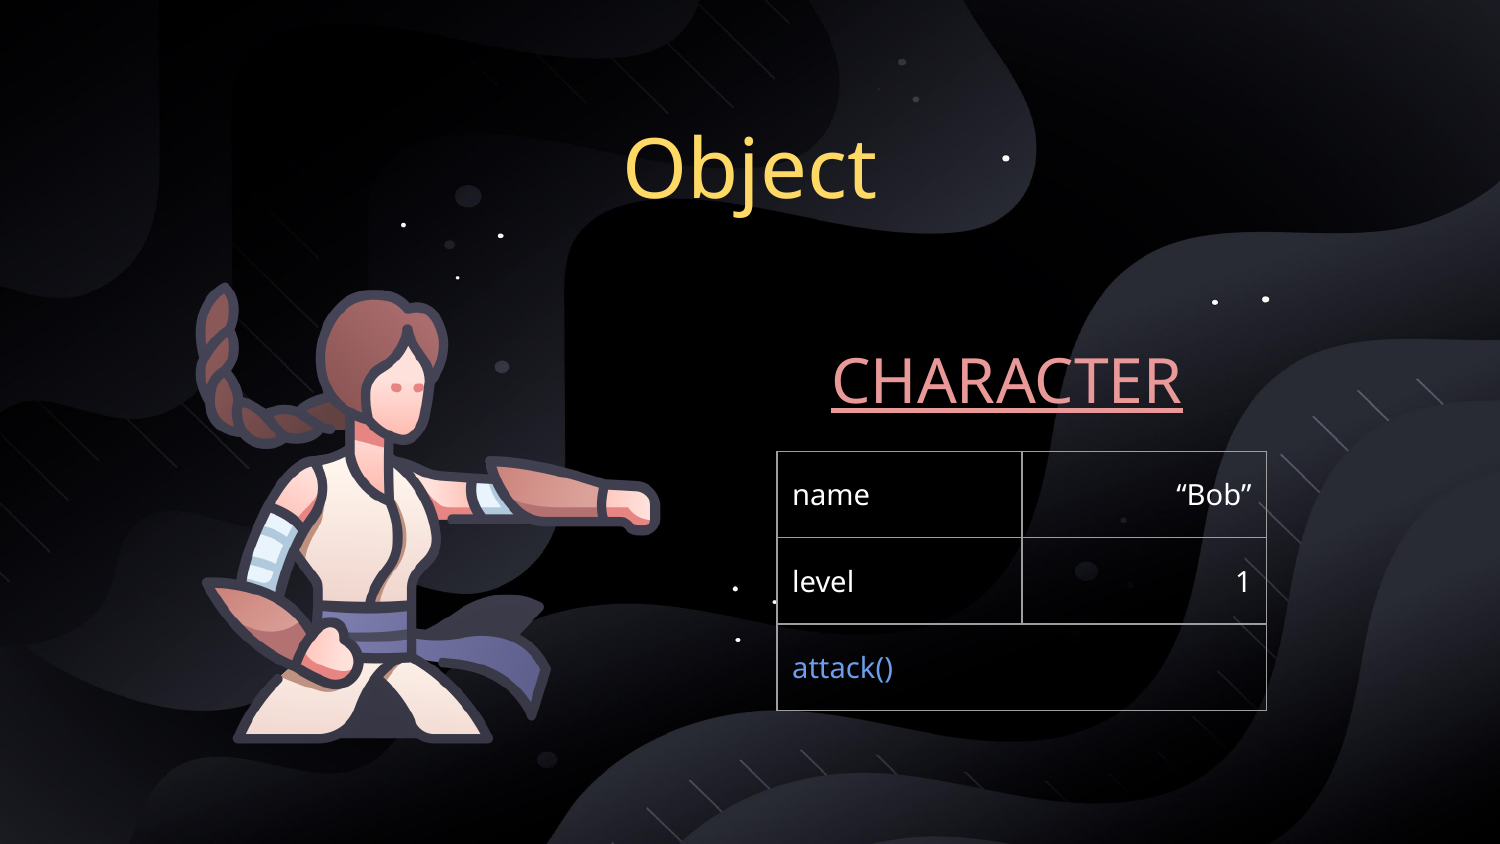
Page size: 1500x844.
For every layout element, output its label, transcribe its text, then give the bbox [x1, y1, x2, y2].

table_cell attack() [778, 625, 1266, 710]
text_box CHARACTER [816, 314, 1228, 434]
table_cell 1 [1023, 538, 1266, 623]
table_header name [778, 452, 1021, 537]
table_header “Bob” [1023, 452, 1266, 537]
title Object [355, 62, 1145, 268]
picture [0, 0, 1500, 844]
table_cell level [778, 538, 1021, 623]
